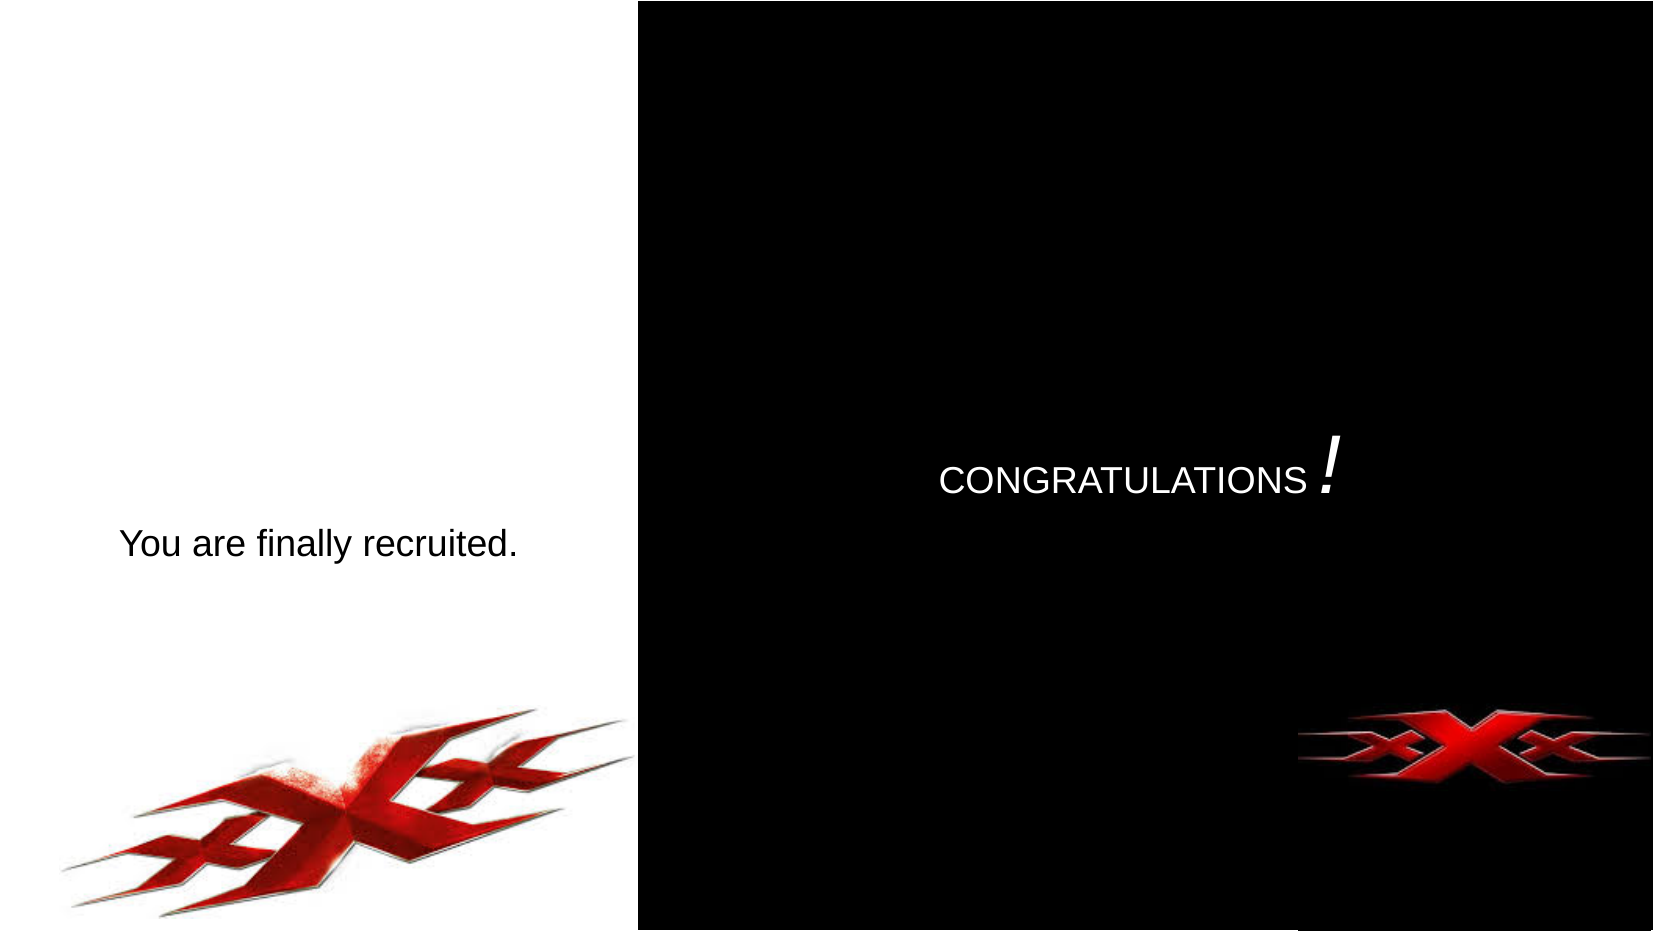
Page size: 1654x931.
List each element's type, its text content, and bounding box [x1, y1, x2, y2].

picture [1298, 578, 1651, 931]
text_box You are finally recruited. [0, 187, 638, 900]
text_box CONGRATULATIONS ! [637, 0, 1654, 931]
picture [59, 705, 638, 919]
